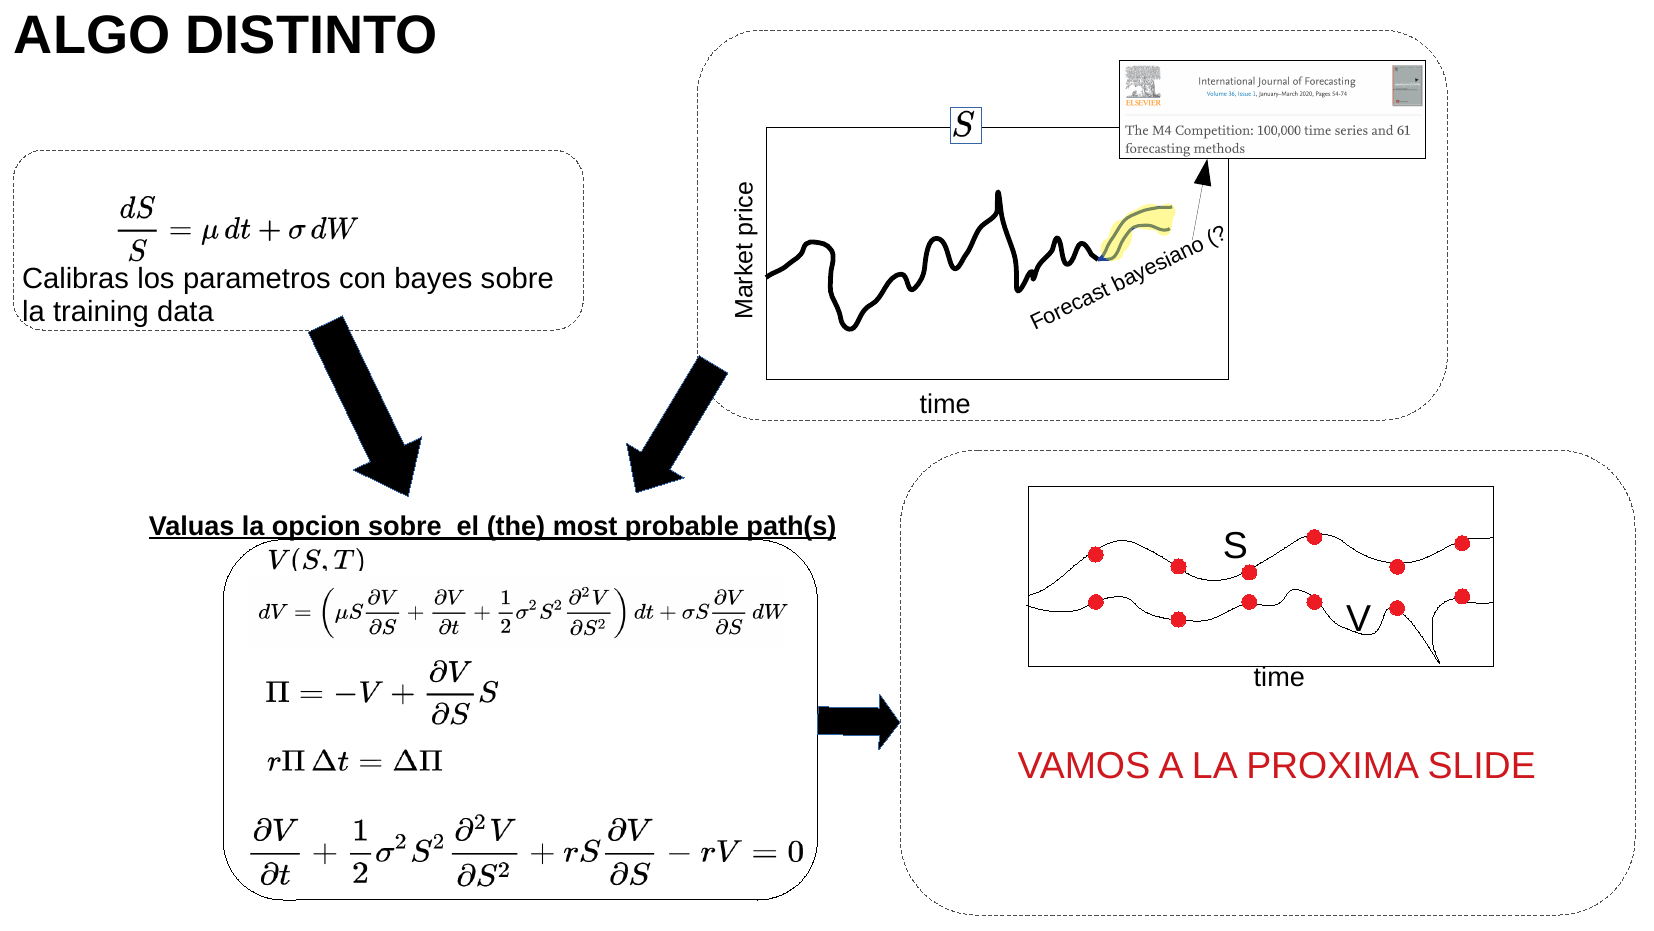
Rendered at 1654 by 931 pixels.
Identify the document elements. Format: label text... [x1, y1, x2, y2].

text_box time [904, 381, 1478, 481]
picture [758, 847, 818, 901]
text_box [13, 150, 584, 331]
text_box VAMOS A LA PROXIMA SLIDE [915, 737, 1621, 795]
text_box Valuas la opcion sobre el (the) most probable path(s) [134, 503, 903, 645]
text_box Calibras los parametros con bayes sobre la training data [7, 255, 584, 374]
text_box [328, 374, 422, 497]
picture [223, 850, 283, 901]
text_box [223, 450, 1636, 916]
text_box ALGO DISTINTO [0, 0, 810, 73]
text_box [626, 30, 1448, 493]
